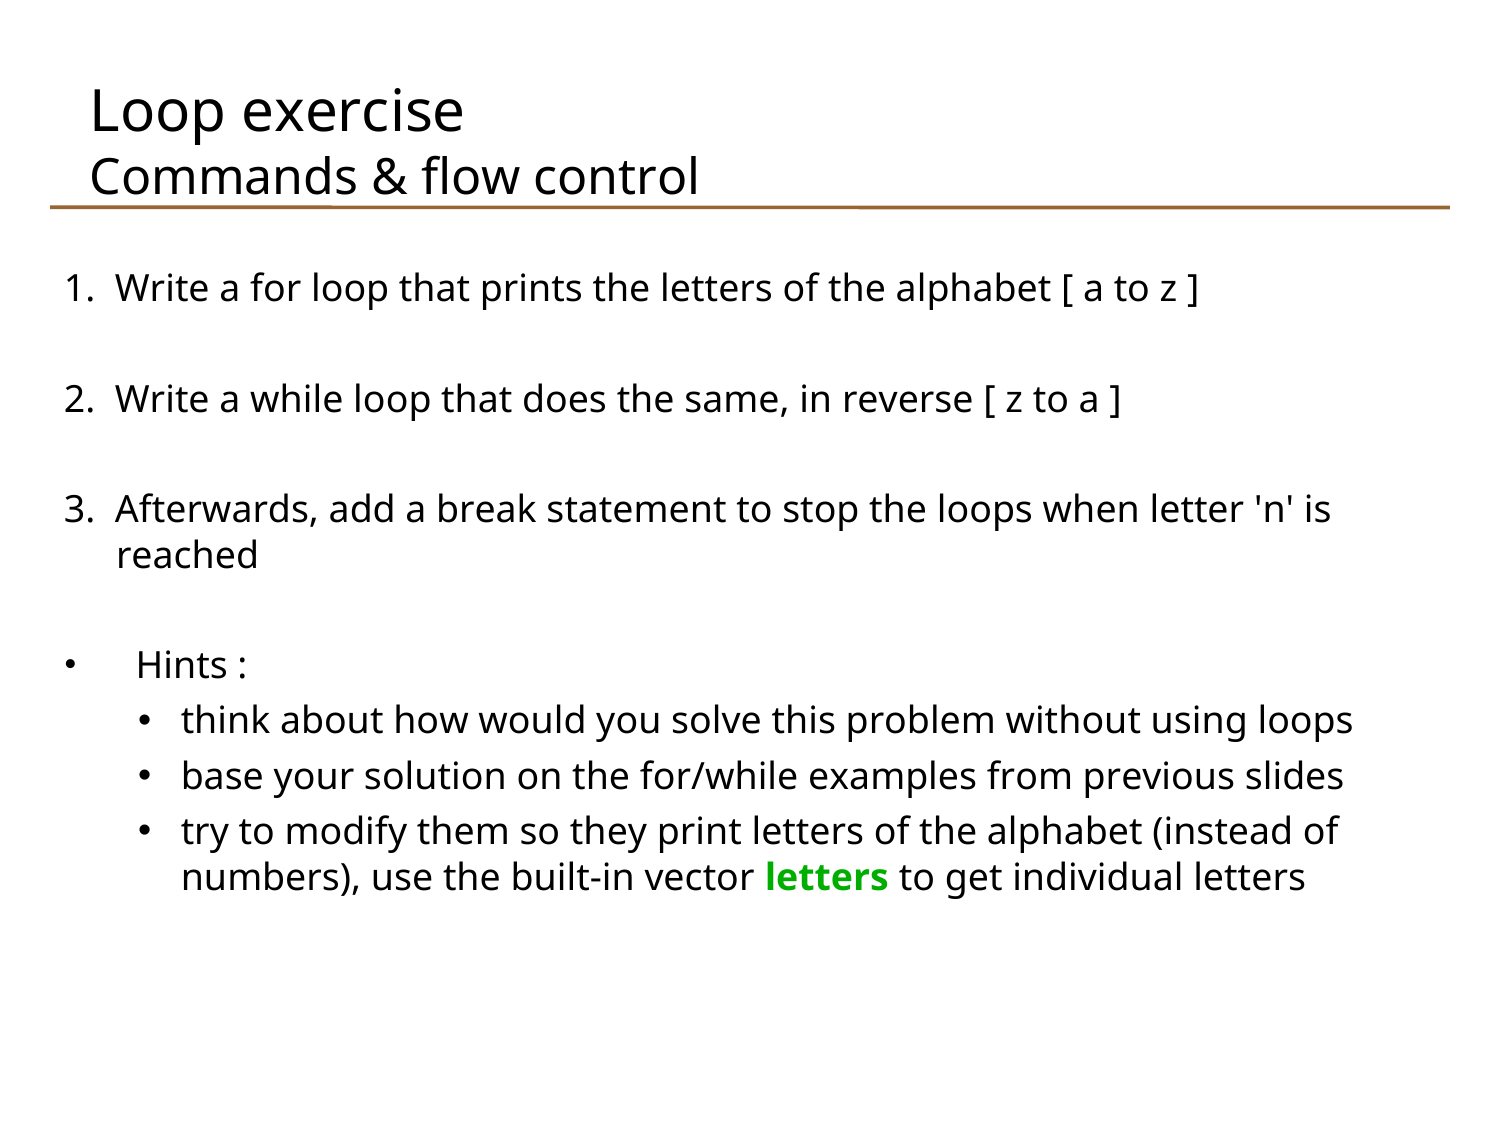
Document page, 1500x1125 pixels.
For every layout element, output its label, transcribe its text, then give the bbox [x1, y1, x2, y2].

text_box Loop exercise Commands & flow control [75, 44, 1425, 233]
text_box 1. Write a for loop that prints the letters of the alphabet [ a to z ] 2. Write a while loop that does the same, in reverse [ z to a ] 3. Afterwards, add a break statement to stop the loops when letter 'n' is reached Hints : think about how would you solve this problem without using loops base your solution on the for/while examples from previous slides try to modify them so they print letters of the alphabet (instead of numbers), use the built-in vector letters to get individual letters [63, 263, 1432, 1006]
